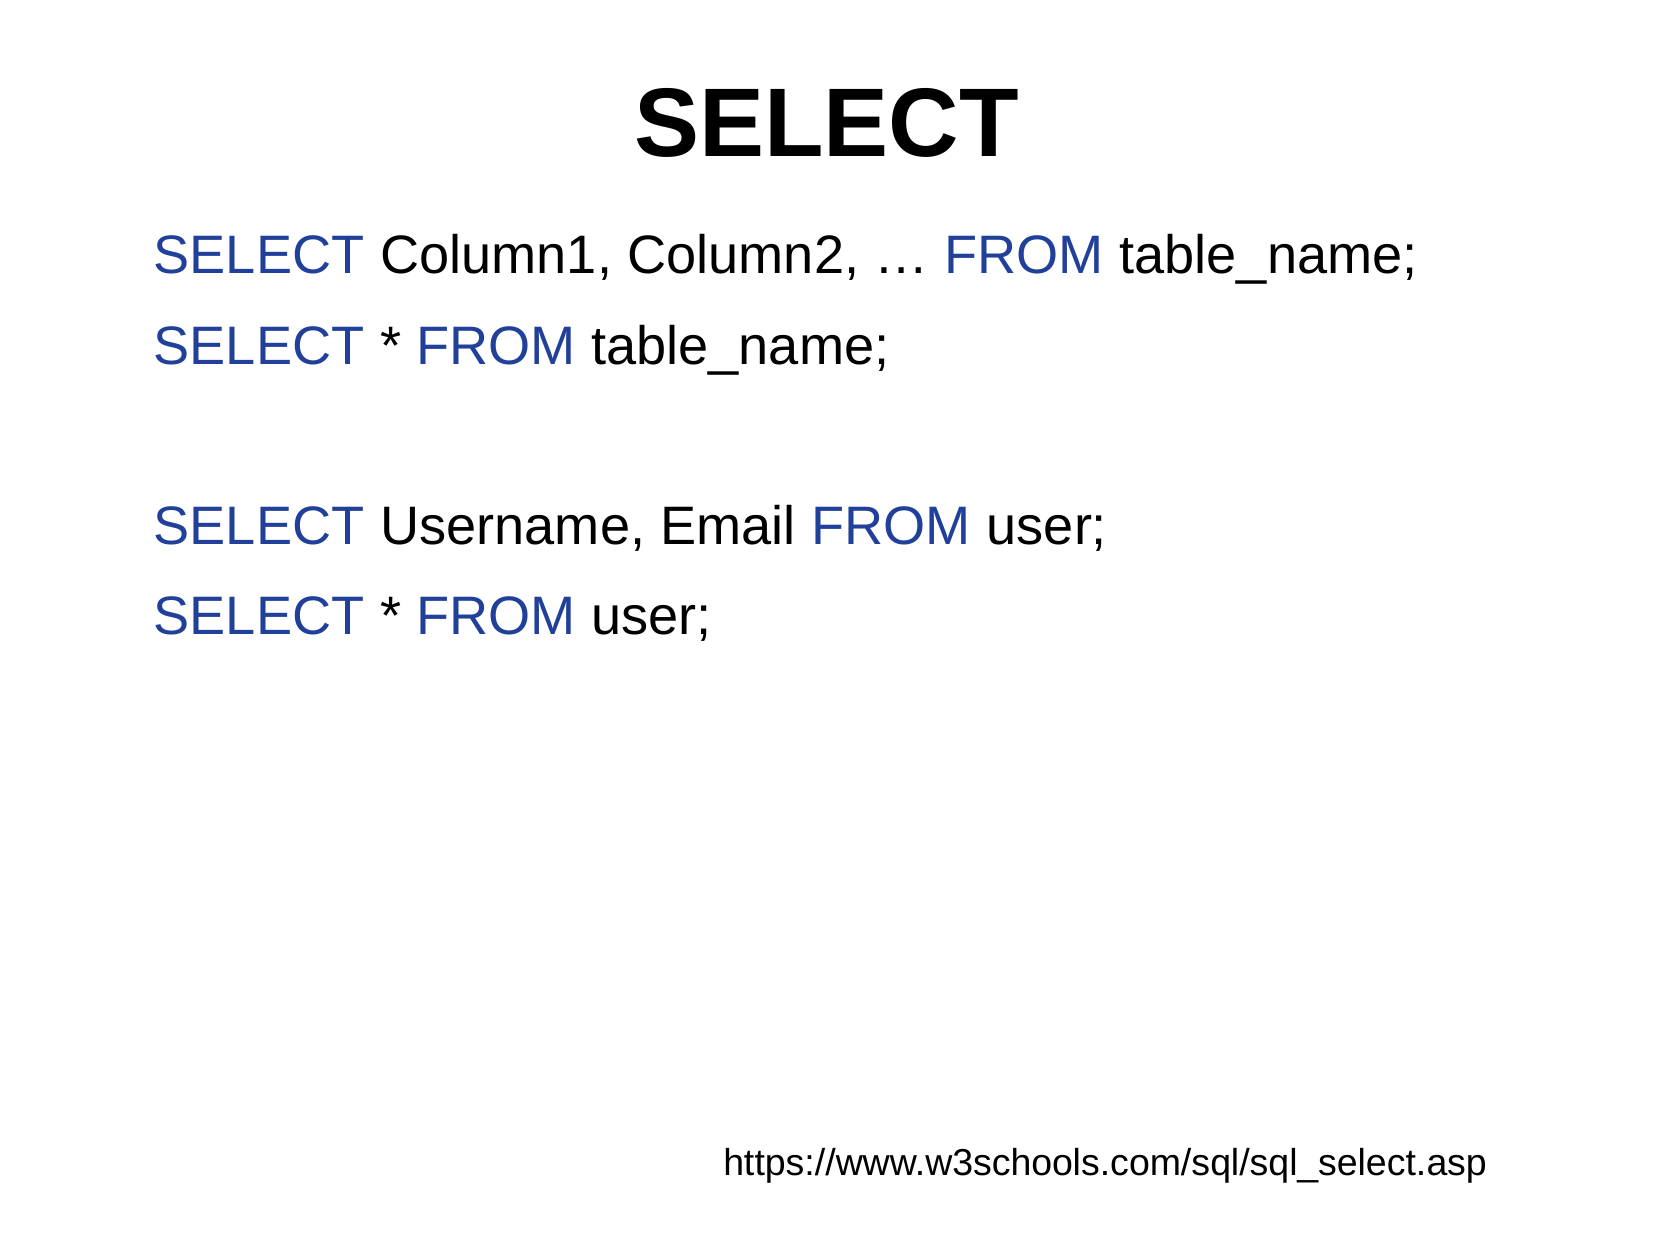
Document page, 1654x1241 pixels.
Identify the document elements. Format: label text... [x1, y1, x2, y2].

text_box https://www.w3schools.com/sql/sql_select.asp [708, 1133, 1619, 1233]
list SELECT Column1, Column2, … FROM table_name; SELECT * FROM table_name; SELECT Username, Email FROM user; SELECT * FROM user; [82, 225, 1538, 1186]
title SELECT [82, 49, 1571, 196]
